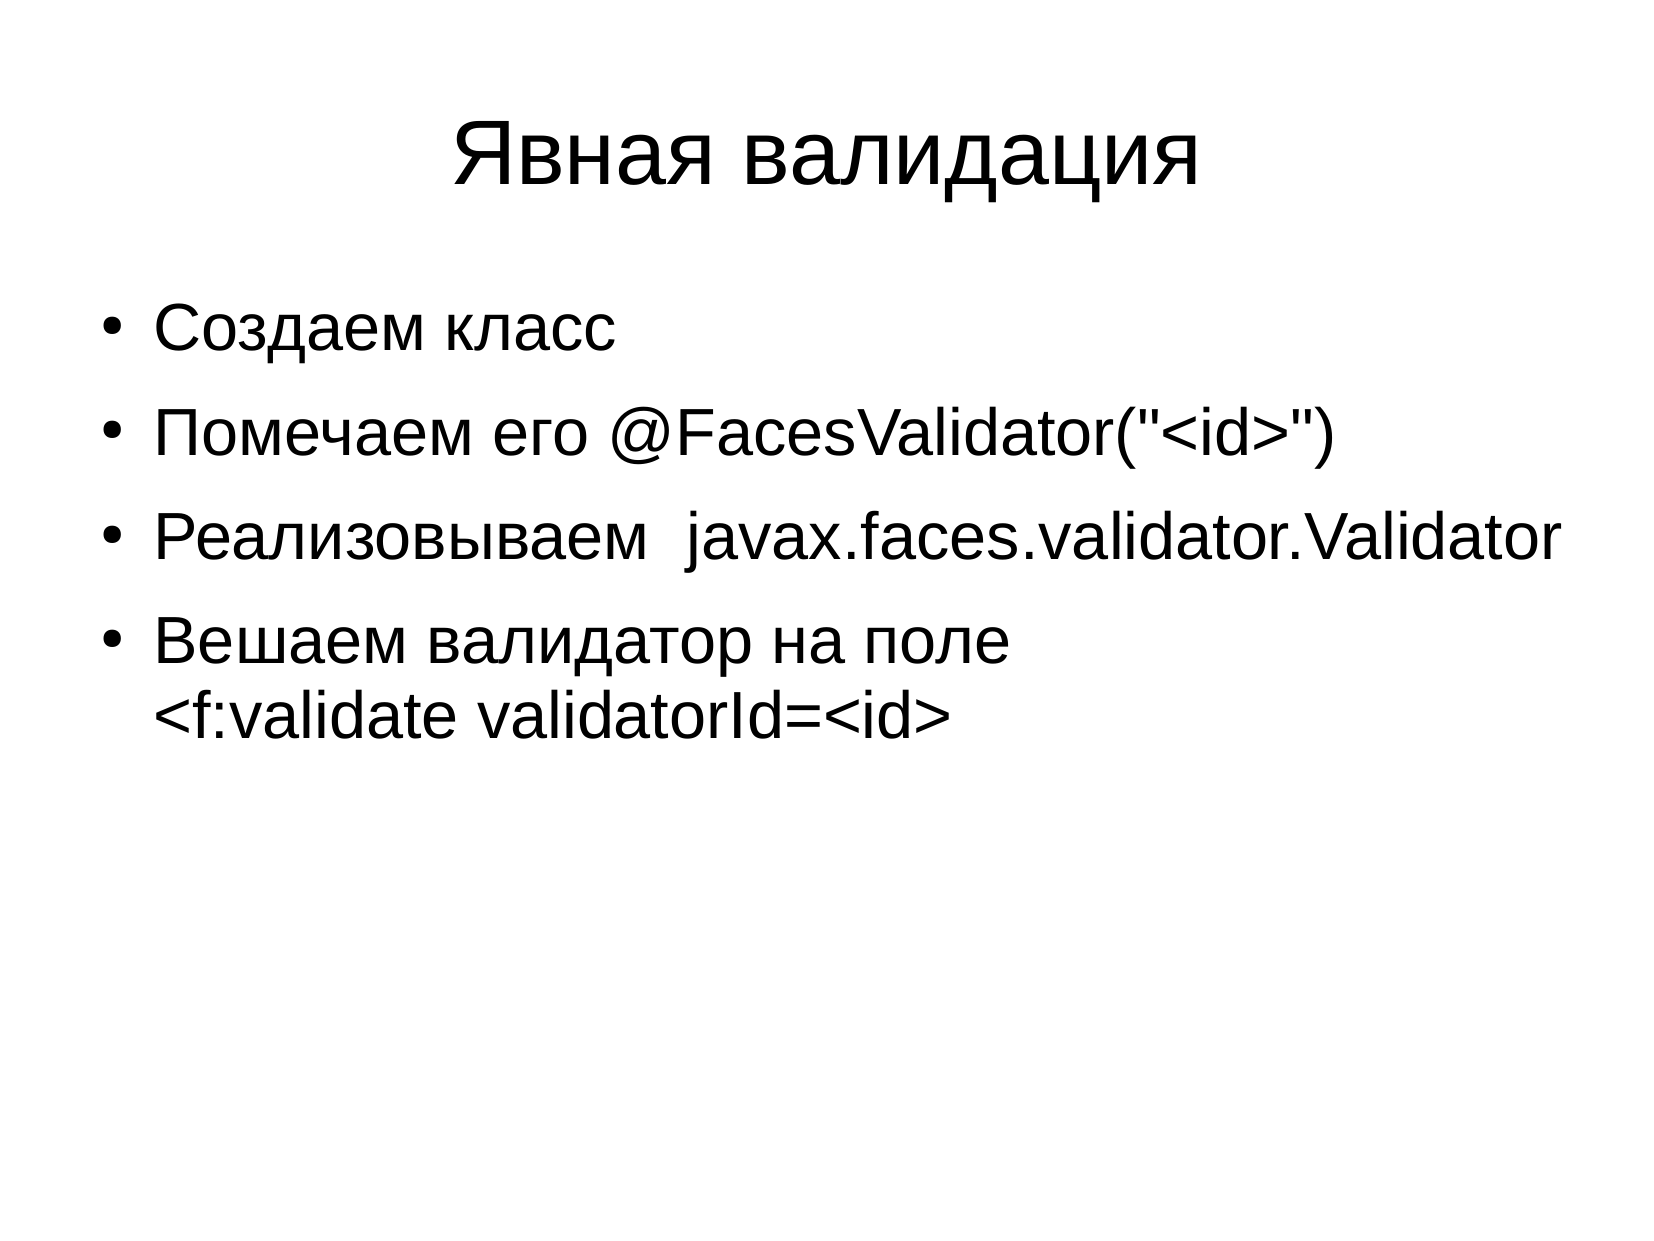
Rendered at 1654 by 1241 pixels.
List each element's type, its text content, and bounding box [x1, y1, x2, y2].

list Создаем класс Помечаем его @FacesValidator("<id>") Реализовываем javax.faces.validator.Validator Вешаем валидатор на поле <f:validate validatorId=<id> [82, 290, 1571, 1010]
title Явная валидация [82, 49, 1571, 257]
